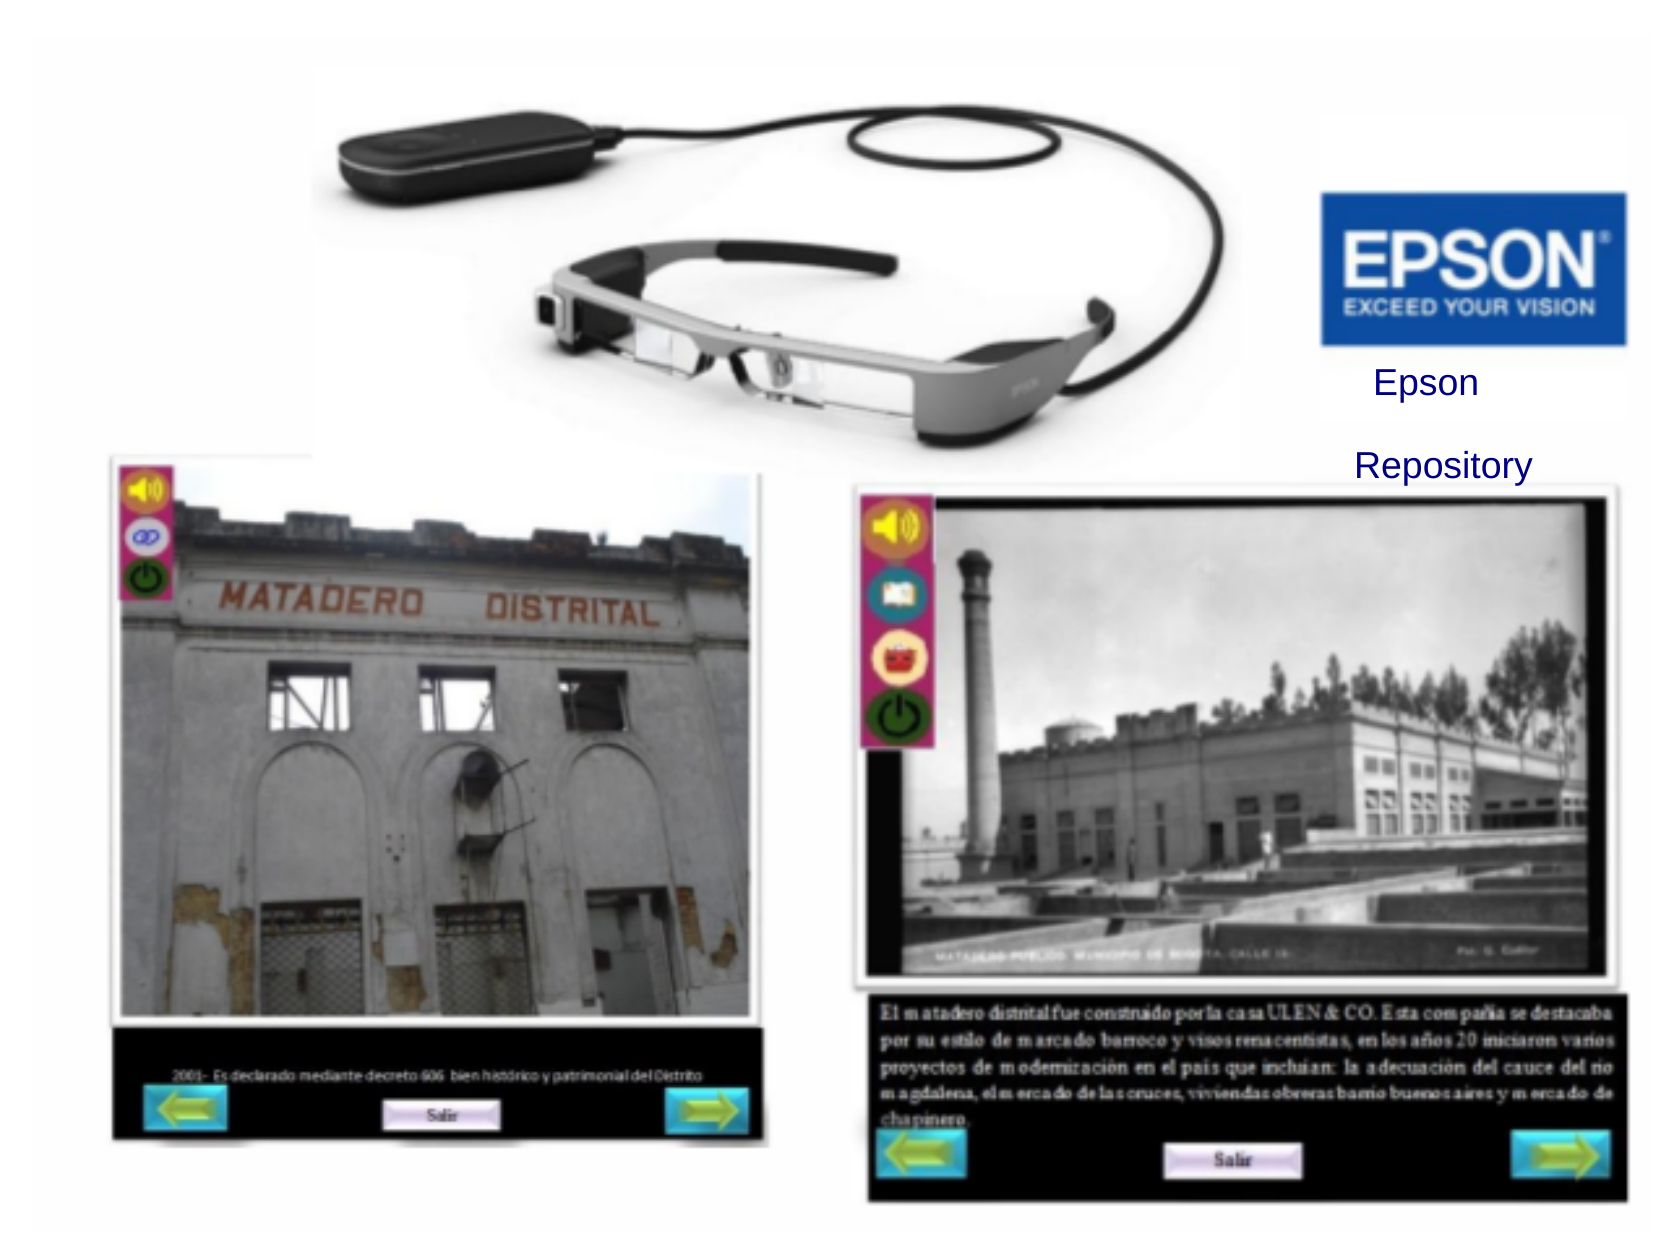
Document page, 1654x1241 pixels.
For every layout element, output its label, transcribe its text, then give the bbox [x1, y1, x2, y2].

text_box Epson [1358, 354, 1571, 425]
text_box Repository [1339, 437, 1560, 508]
picture [32, 35, 1654, 1232]
